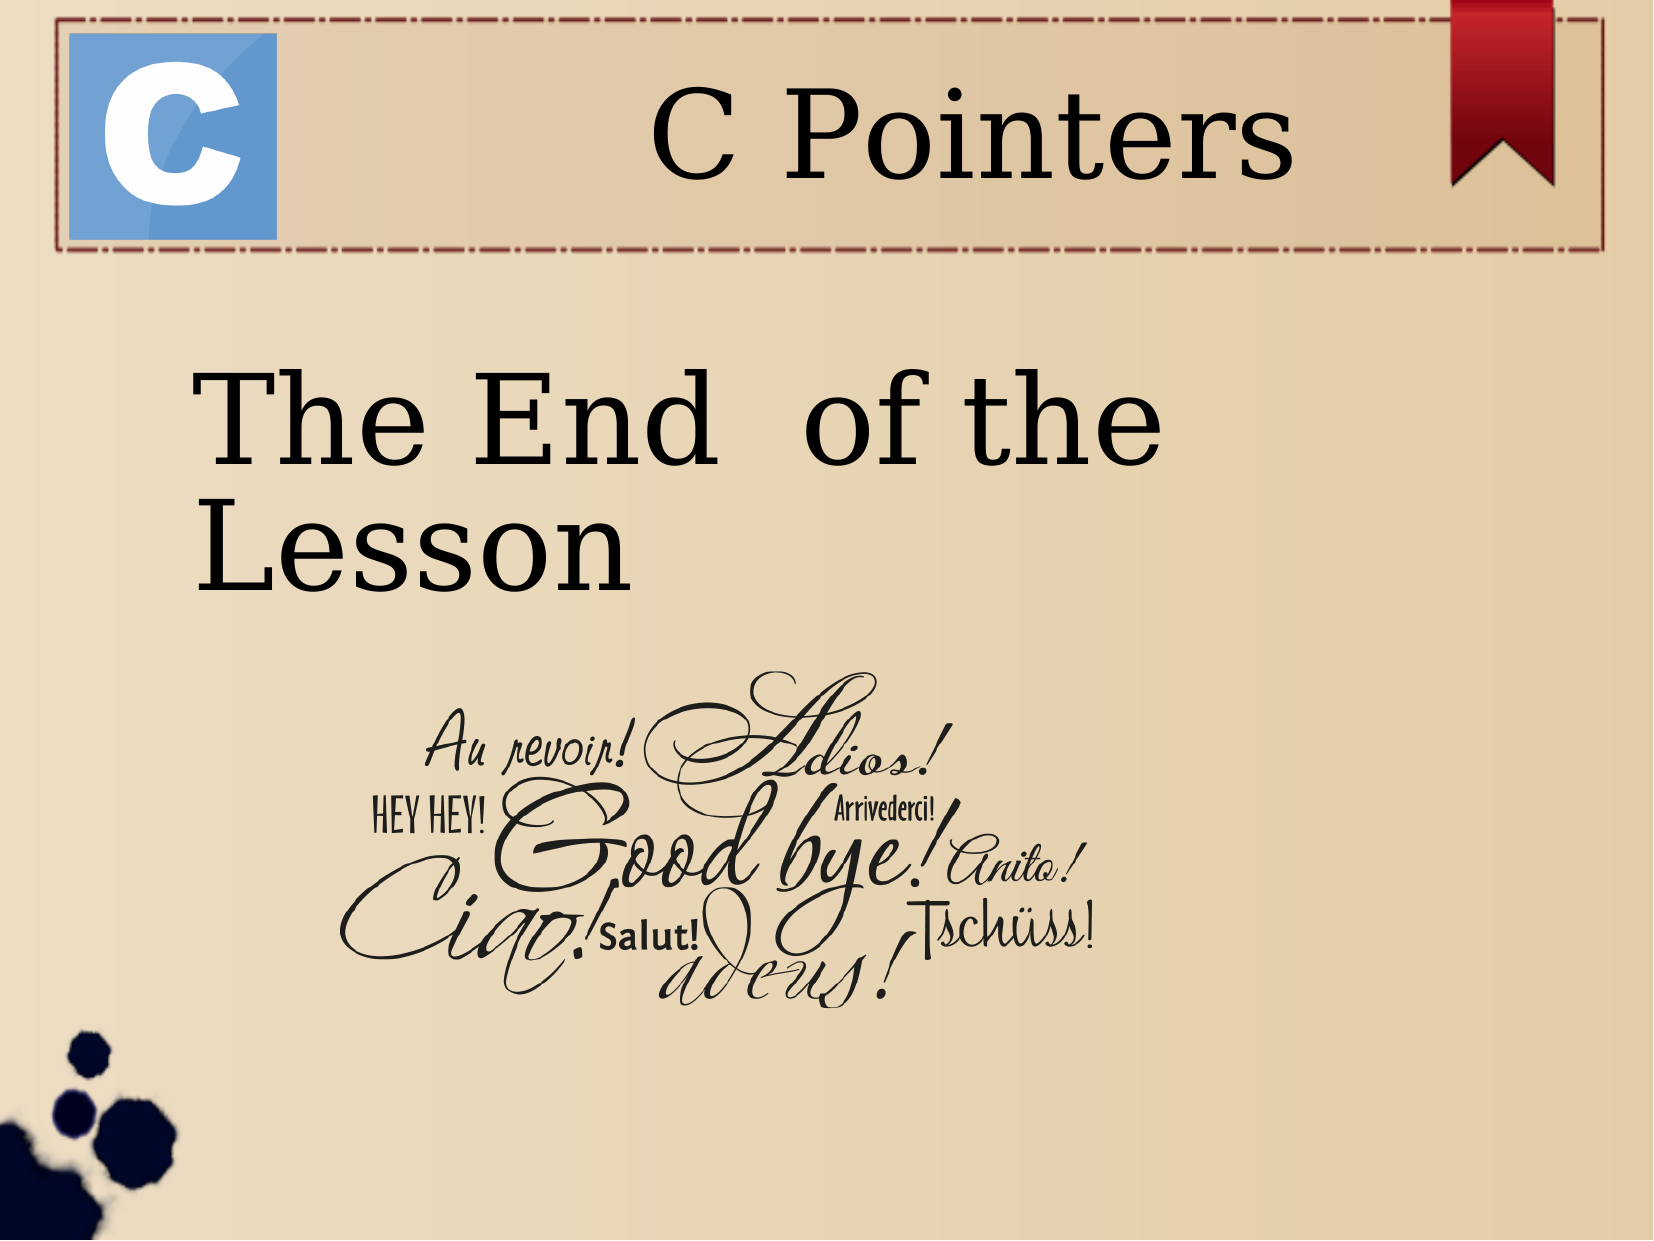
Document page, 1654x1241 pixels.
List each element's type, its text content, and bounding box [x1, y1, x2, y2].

text_box The End of the Lesson [177, 336, 1529, 541]
title C Pointers [495, 41, 1413, 223]
picture [0, 0, 1654, 1240]
